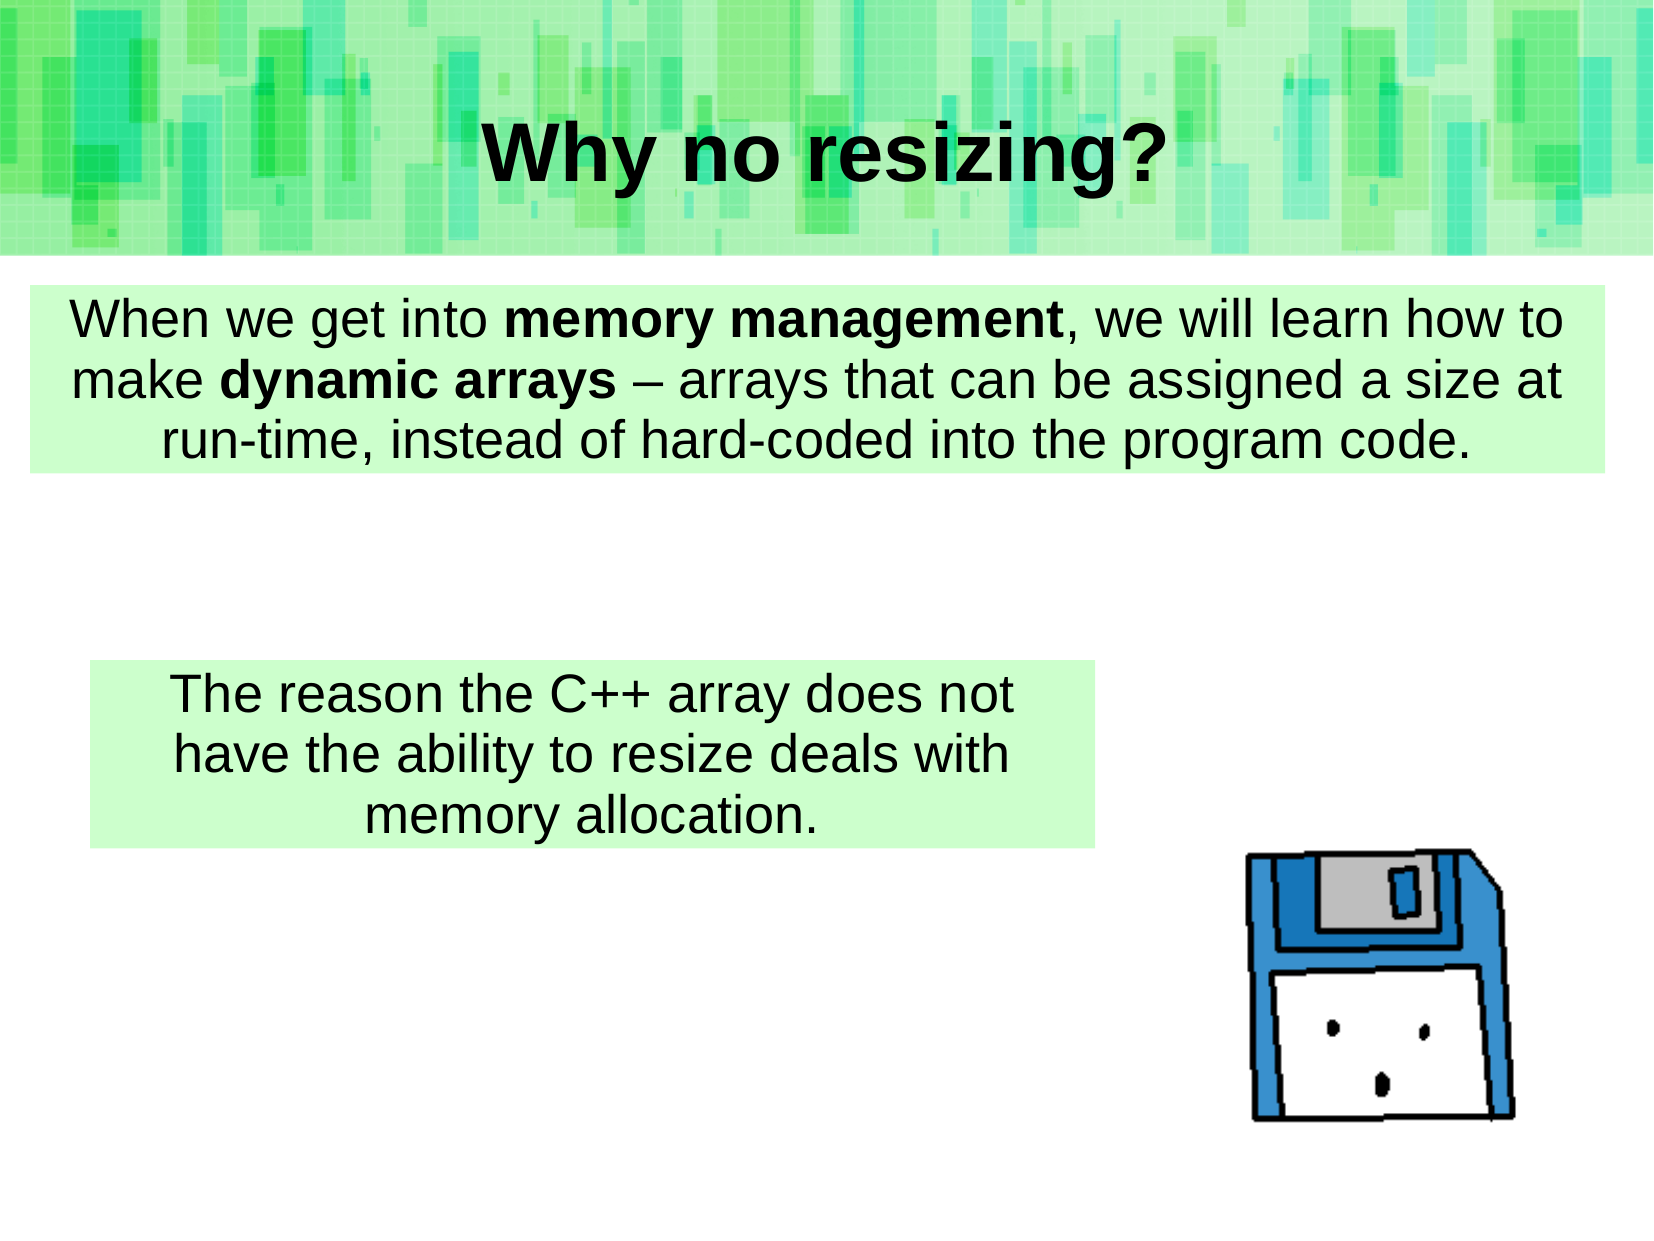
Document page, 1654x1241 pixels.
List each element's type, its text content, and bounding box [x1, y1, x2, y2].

text_box When we get into memory management, we will learn how to make dynamic arrays – arrays that can be assigned a size at run-time, instead of hard-coded into the program code. [30, 285, 1606, 474]
title Why no resizing? [82, 49, 1571, 257]
text_box The reason the C++ array does not have the ability to resize deals with memory allocation. [90, 660, 1096, 849]
picture [0, 0, 1654, 1241]
